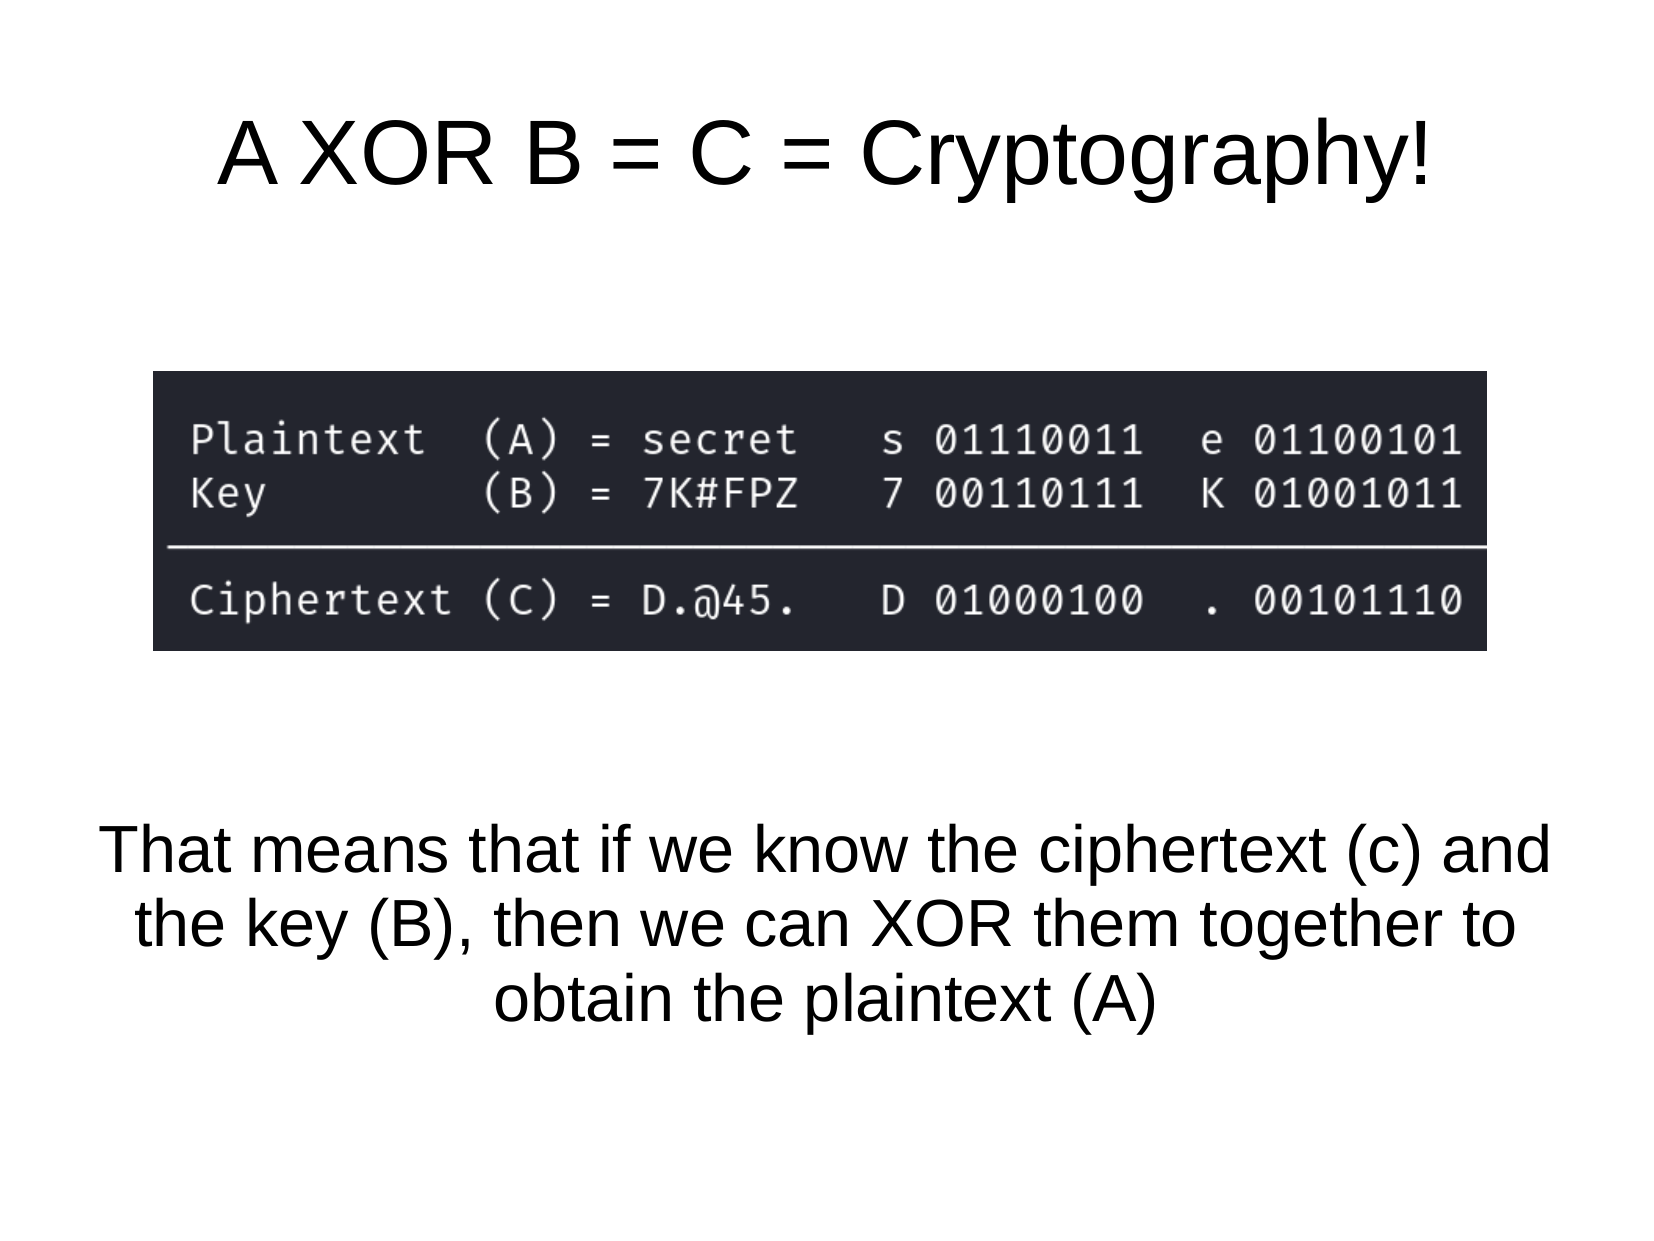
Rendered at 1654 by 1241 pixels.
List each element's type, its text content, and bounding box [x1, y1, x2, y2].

subtitle That means that if we know the ciphertext (c) and the key (B), then we can XOR them together to obtain the plaintext (A) [82, 288, 1571, 1111]
picture [153, 371, 1487, 651]
title A XOR B = C = Cryptography! [82, 49, 1571, 257]
